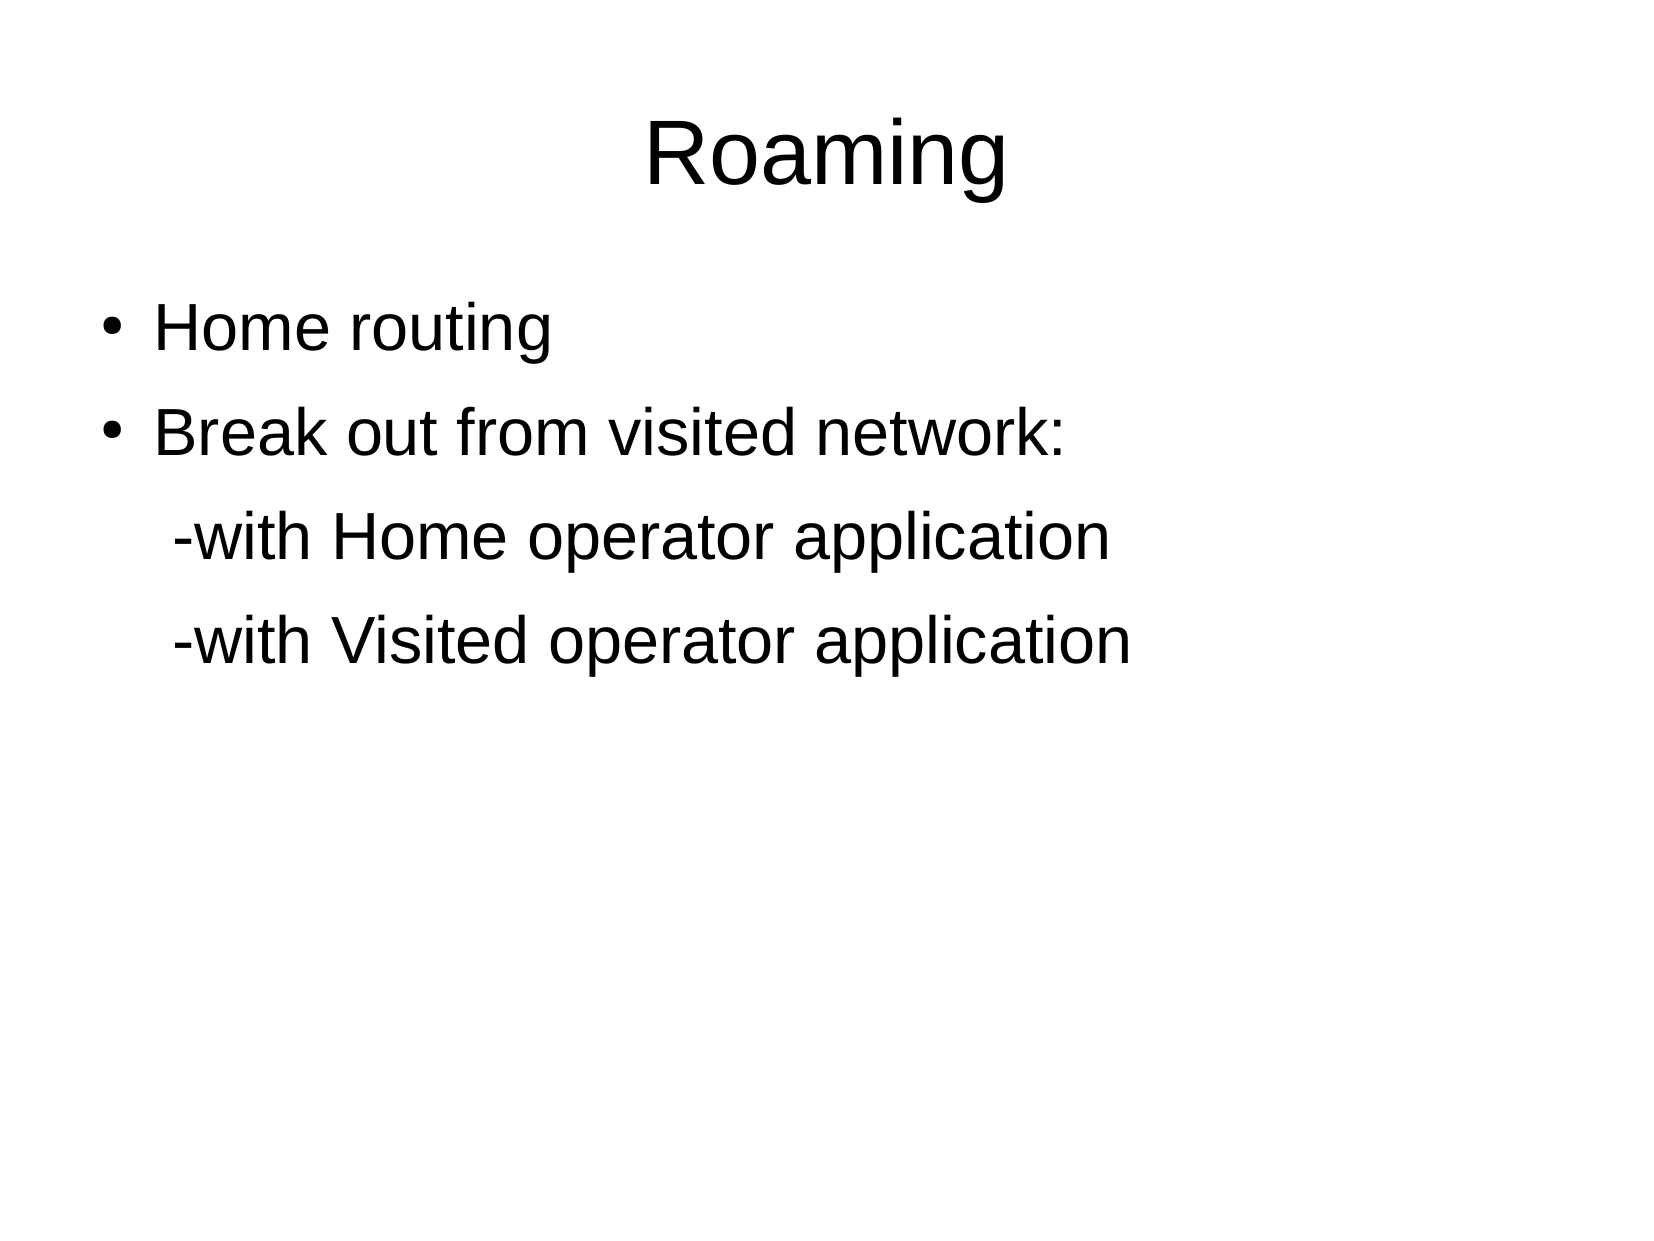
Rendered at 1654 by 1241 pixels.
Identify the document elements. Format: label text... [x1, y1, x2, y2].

title Roaming [82, 49, 1571, 257]
list Home routing Break out from visited network: -with Home operator application -with Visited operator application [82, 290, 1571, 1010]
